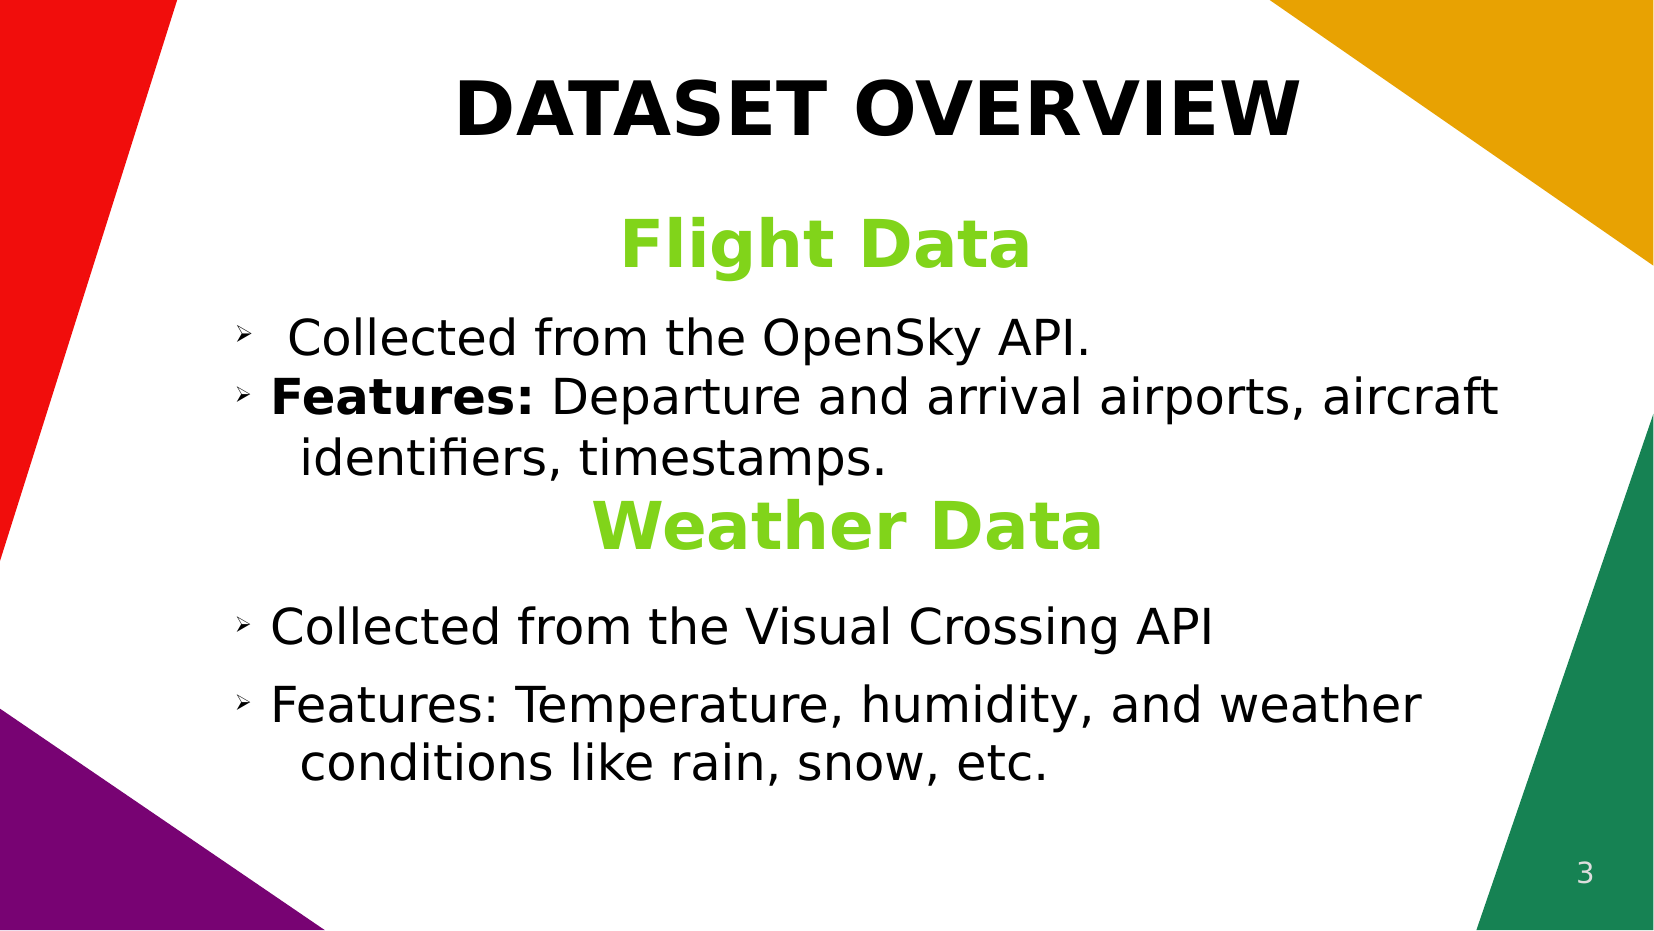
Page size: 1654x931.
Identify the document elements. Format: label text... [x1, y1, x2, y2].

list Flight Data Collected from the OpenSky API. Features: Departure and arrival airports, aircraft identifiers, timestamps. Weather Data Collected from the Visual Crossing API Features: Temperature, humidity, and weather conditions like rain, snow, etc. [118, 206, 1536, 798]
title DATASET OVERVIEW [147, 65, 1565, 226]
